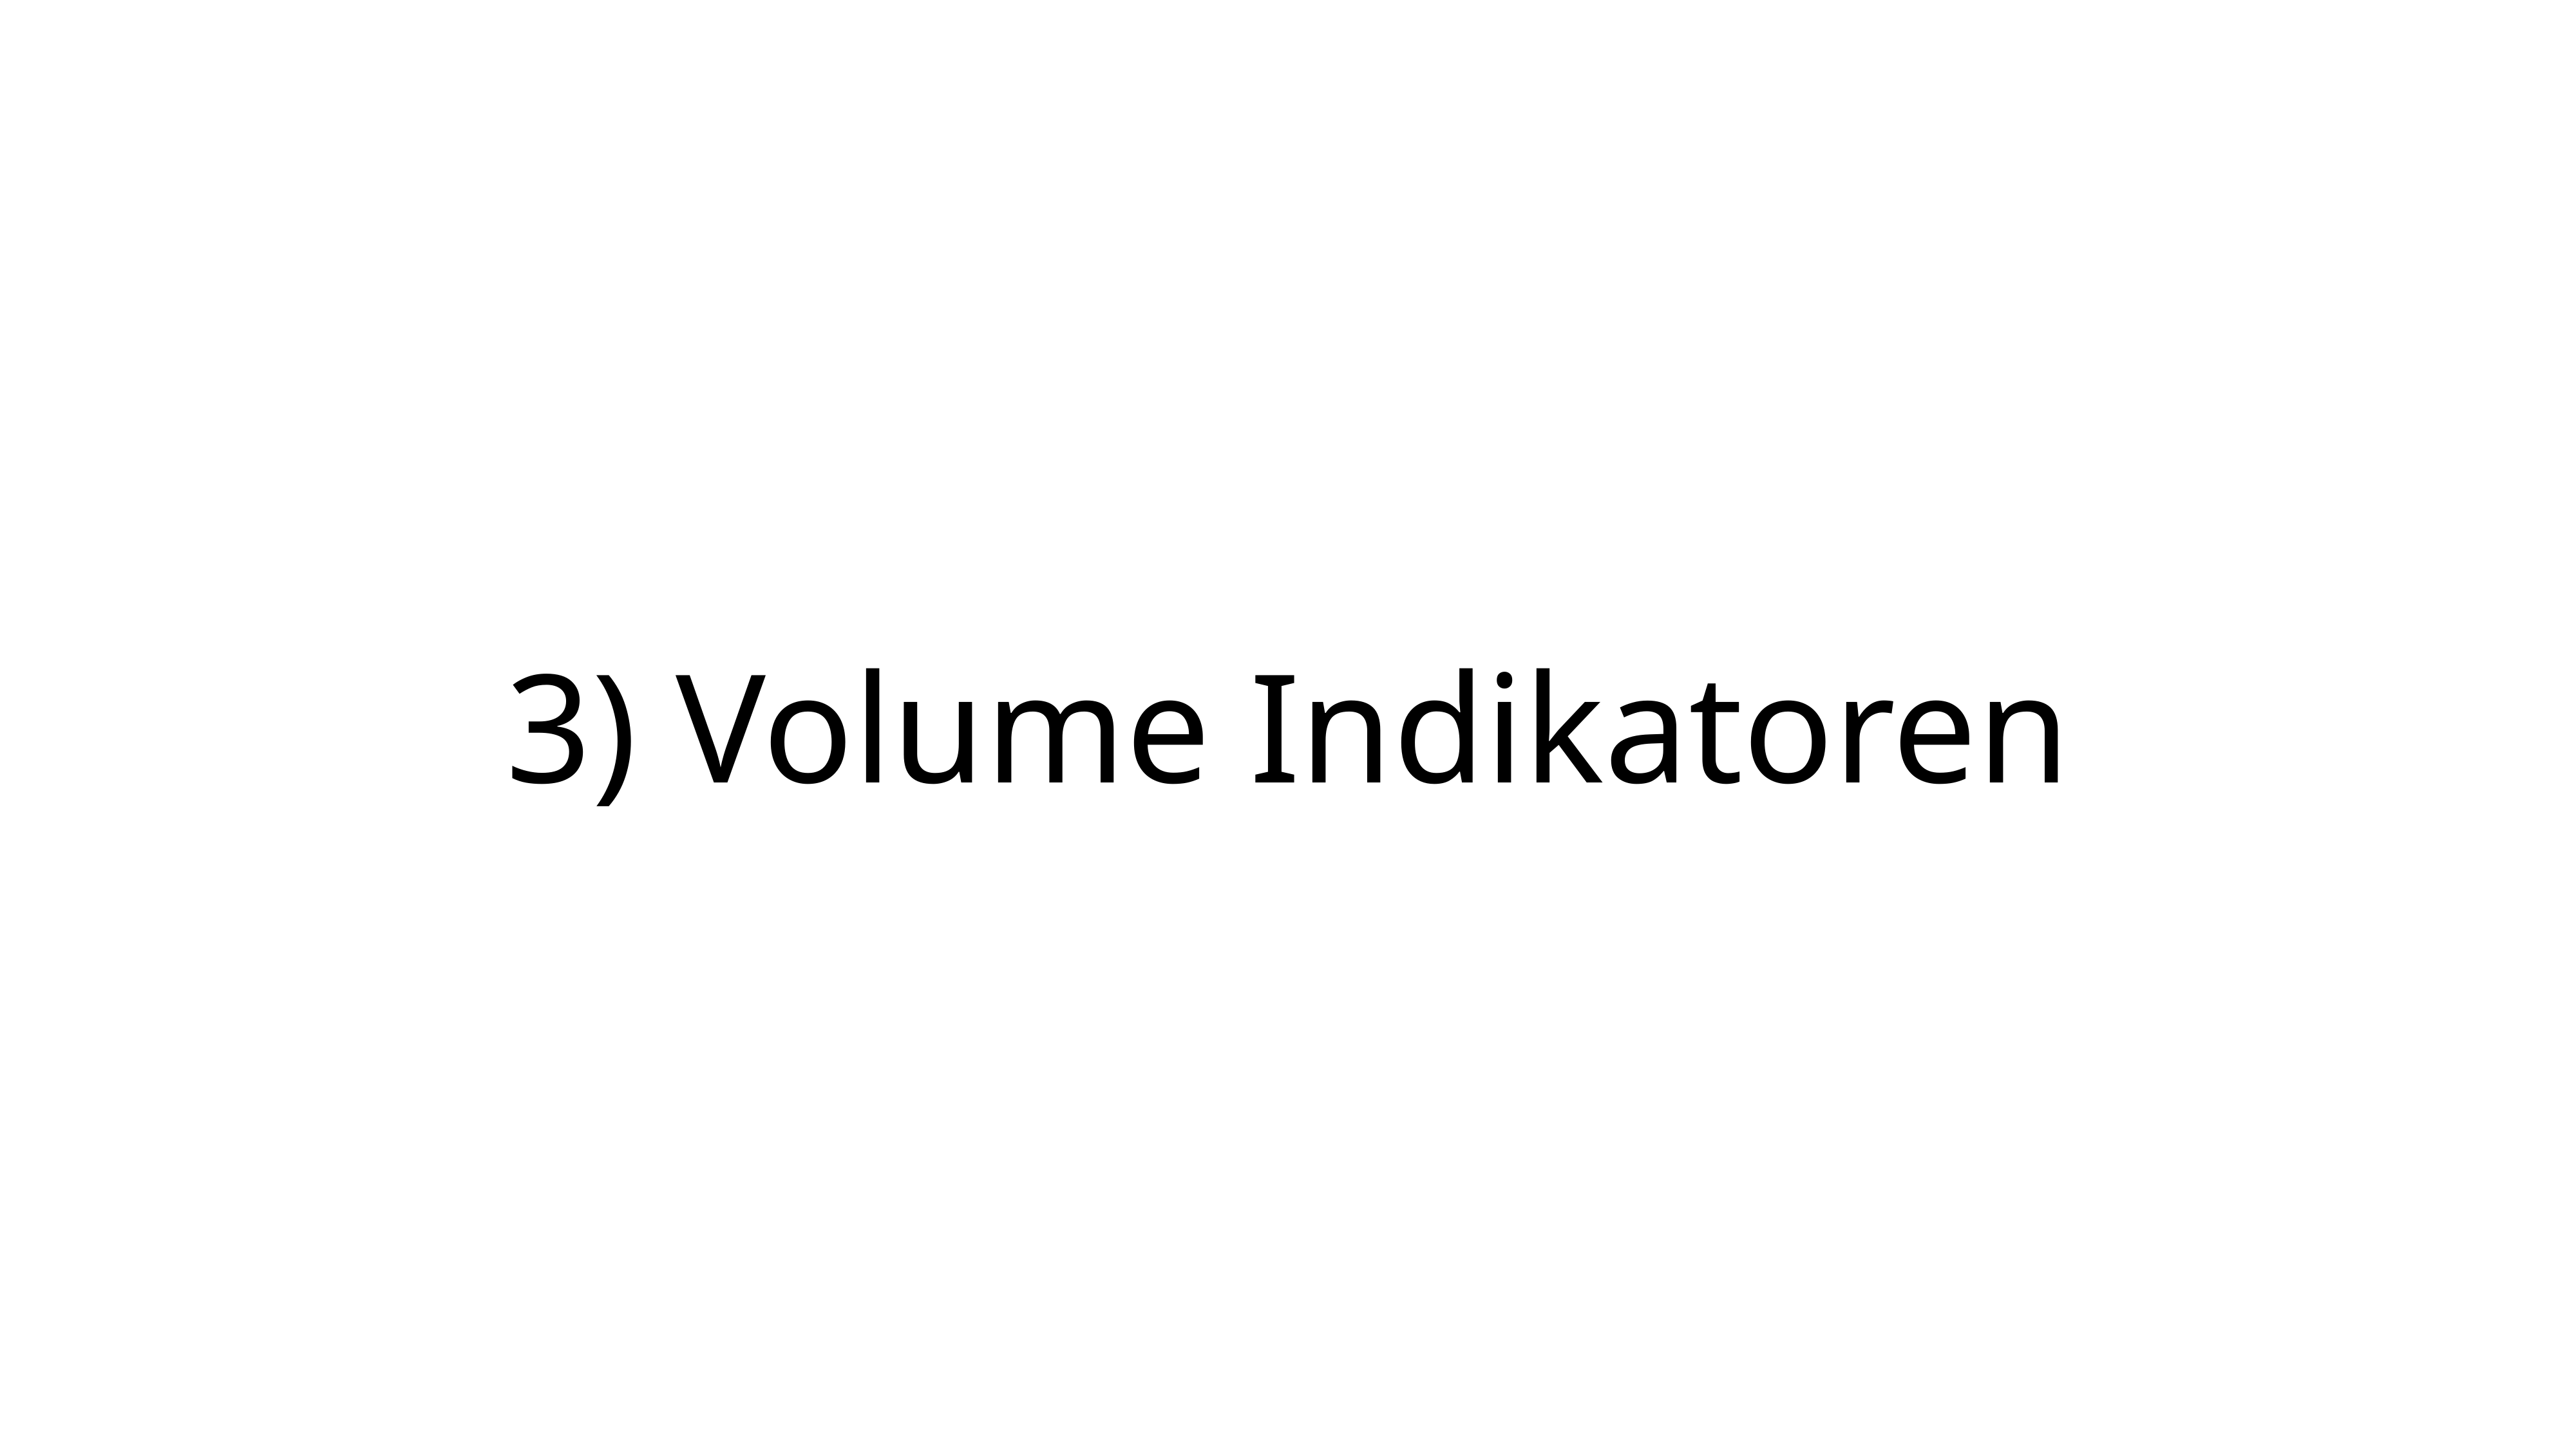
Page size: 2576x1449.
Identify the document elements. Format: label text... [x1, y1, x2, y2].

text_box 3) Volume Indikatoren [252, 478, 2325, 971]
